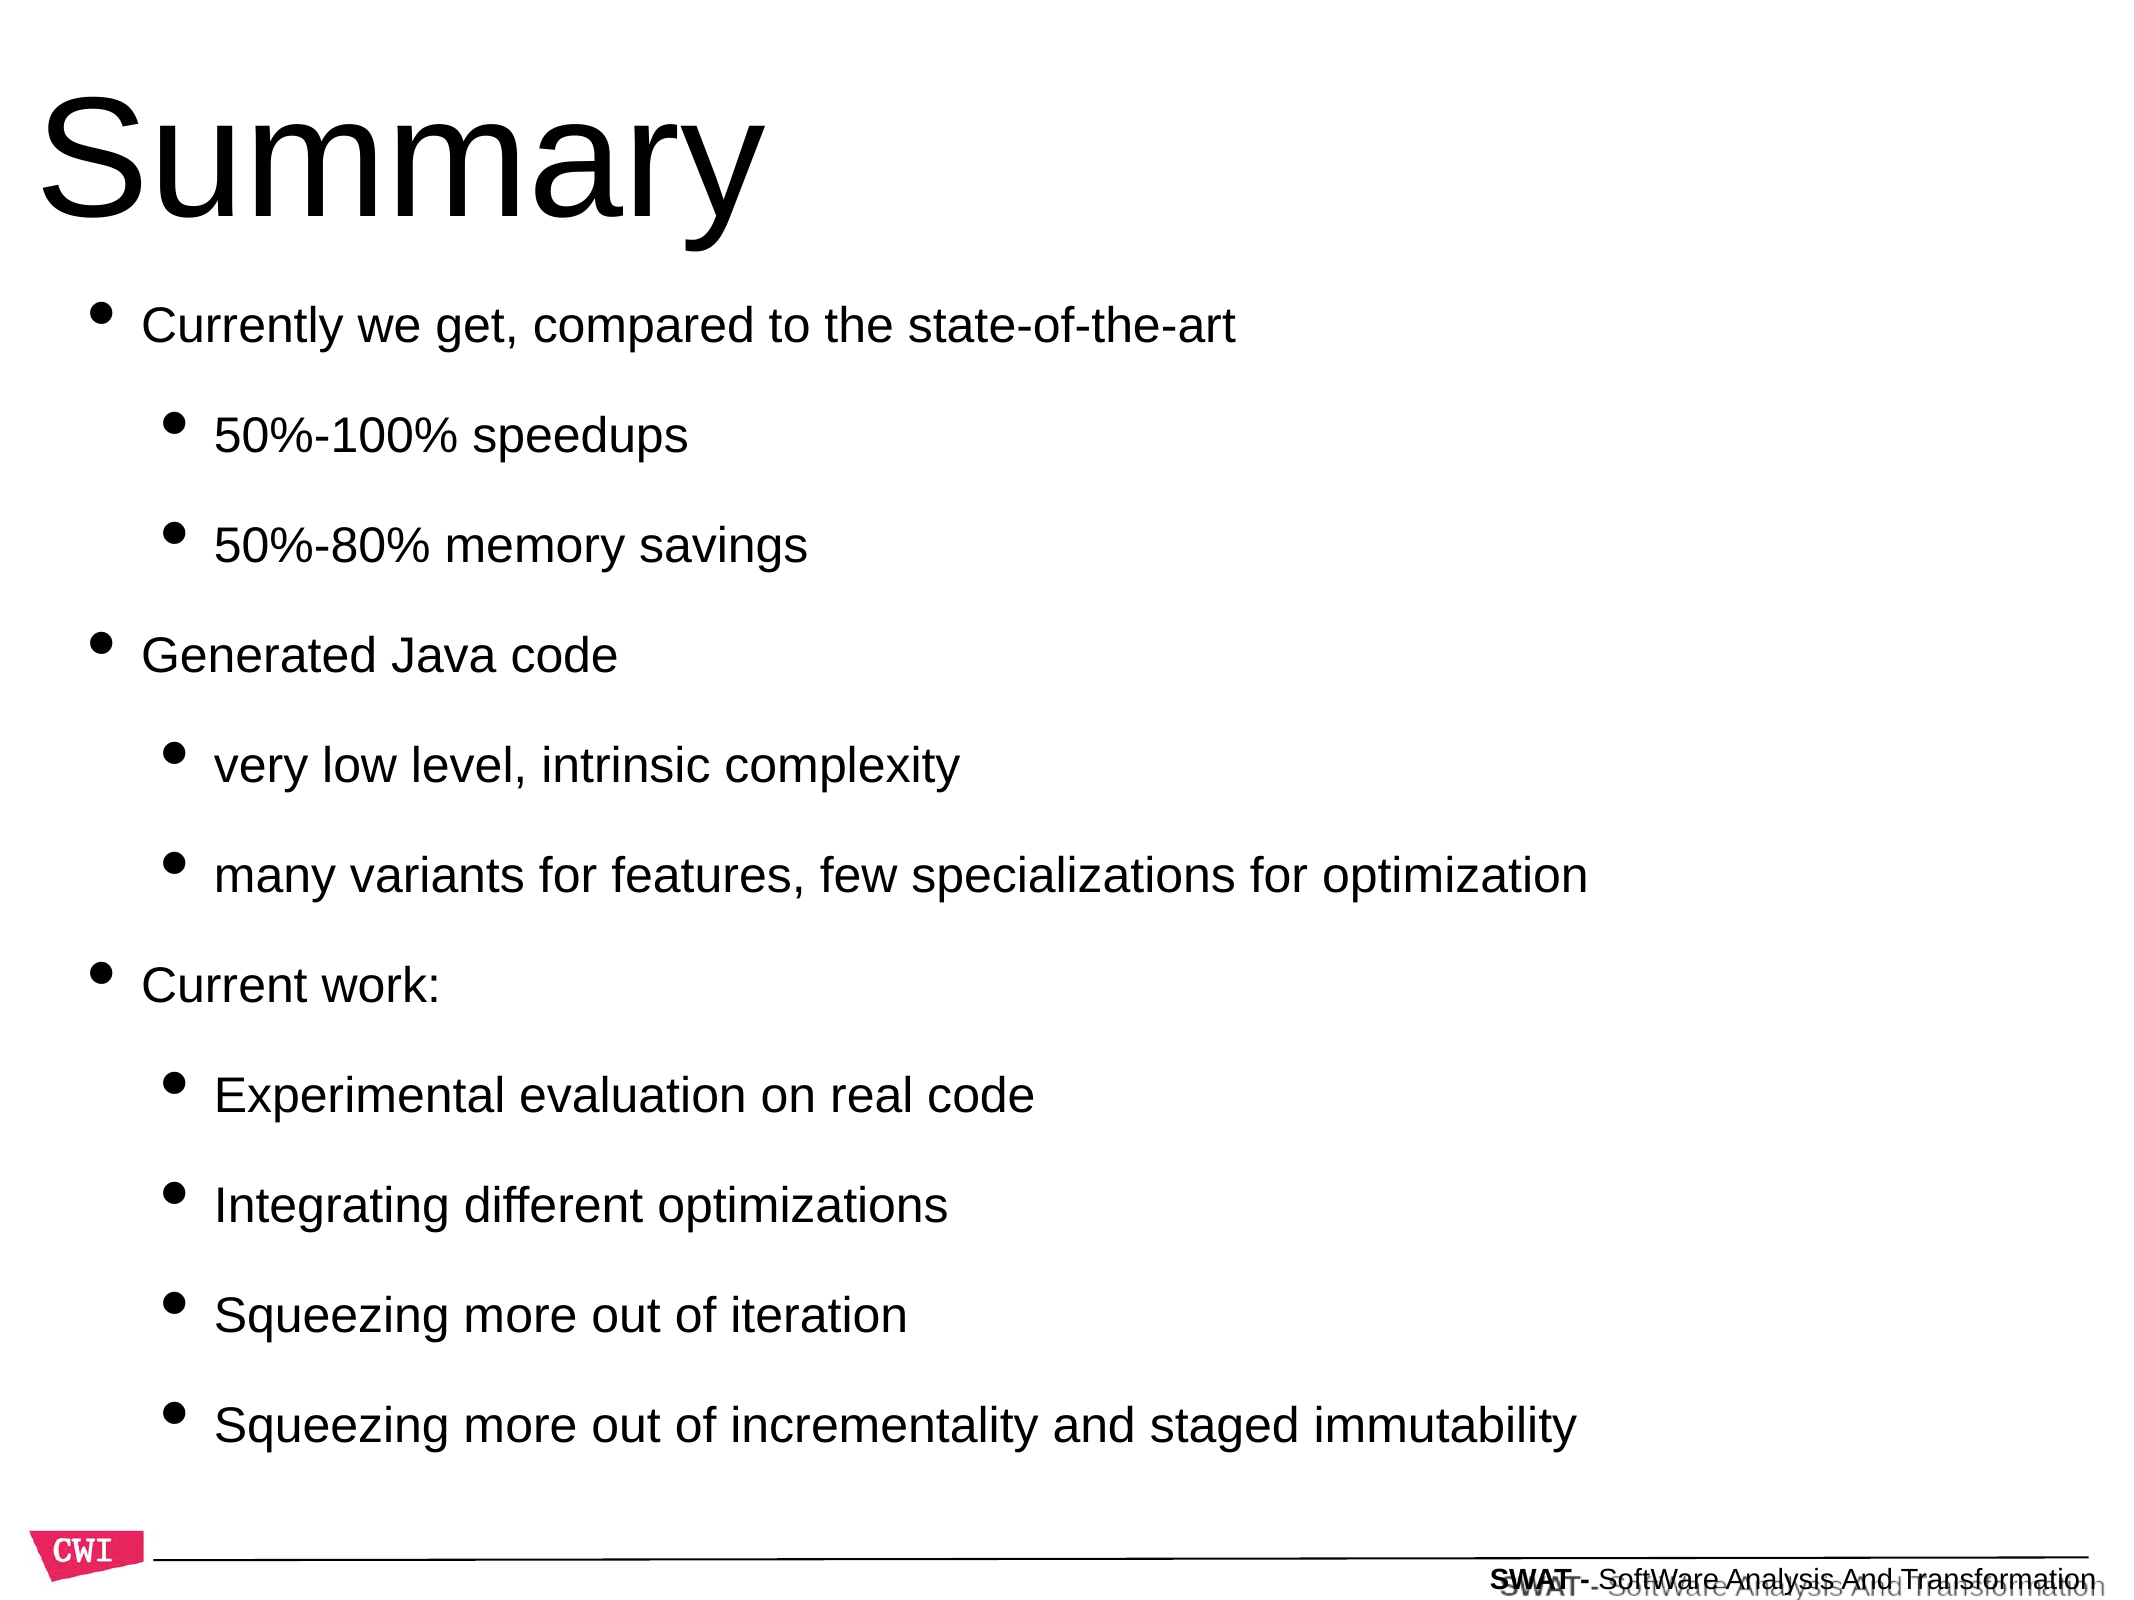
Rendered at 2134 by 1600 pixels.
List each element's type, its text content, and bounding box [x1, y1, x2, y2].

title Summary [27, 0, 2107, 268]
picture [16, 1517, 156, 1593]
list Currently we get, compared to the state-of-the-art 50%-100% speedups 50%-80% memory savings Generated Java code very low level, intrinsic complexity many variants for features, few specializations for optimization Current work: Experimental evaluation on real code Integrating different optimizations Squeezing more out of iteration Squeezing more out of incrementality and staged immutability [27, 268, 2107, 1477]
